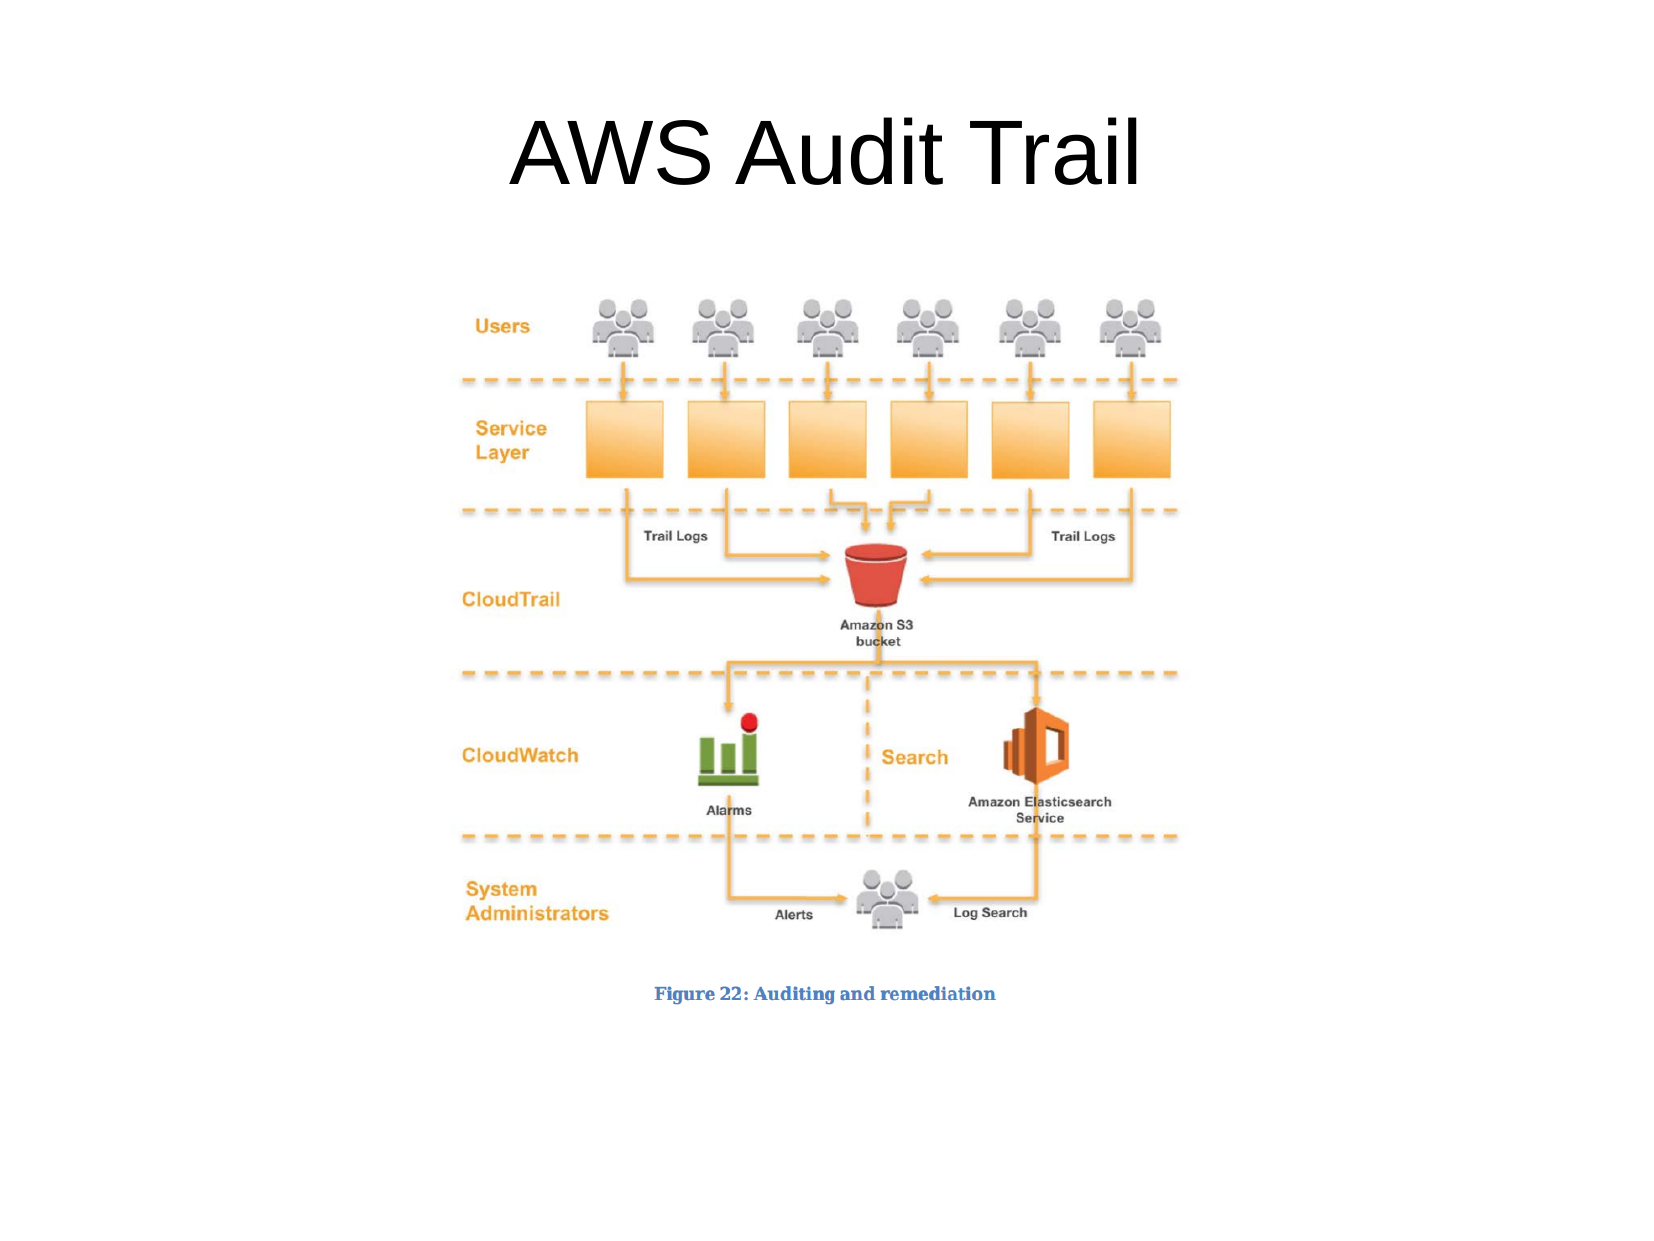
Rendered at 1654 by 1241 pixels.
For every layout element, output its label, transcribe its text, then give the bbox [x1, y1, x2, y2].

title AWS Audit Trail [82, 49, 1571, 257]
picture [443, 290, 1211, 1010]
